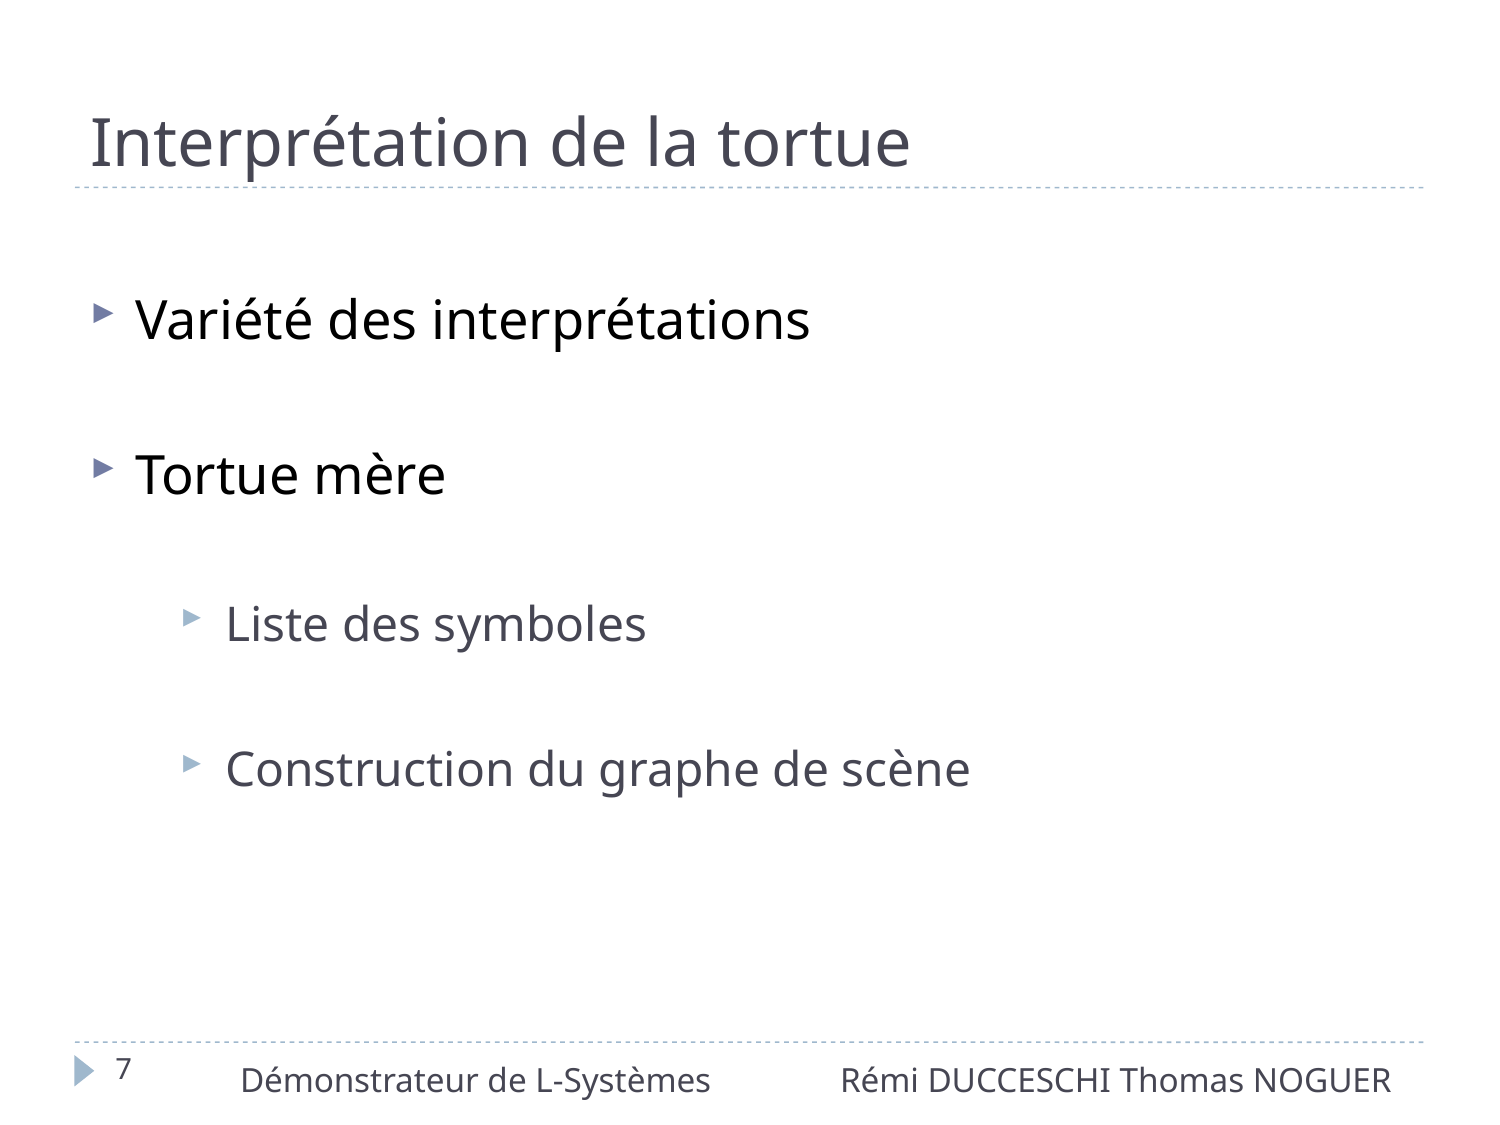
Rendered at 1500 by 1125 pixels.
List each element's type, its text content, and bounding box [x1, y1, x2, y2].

text_box <numéro> [100, 1042, 163, 1103]
text_box Rémi DUCCESCHI Thomas NOGUER [825, 1051, 1461, 1107]
title Interprétation de la tortue [75, 24, 1426, 188]
list Variété des interprétations Tortue mère Liste des symboles Construction du graphe de scène [75, 200, 1426, 1011]
text_box Démonstrateur de L-Systèmes [225, 1051, 750, 1107]
